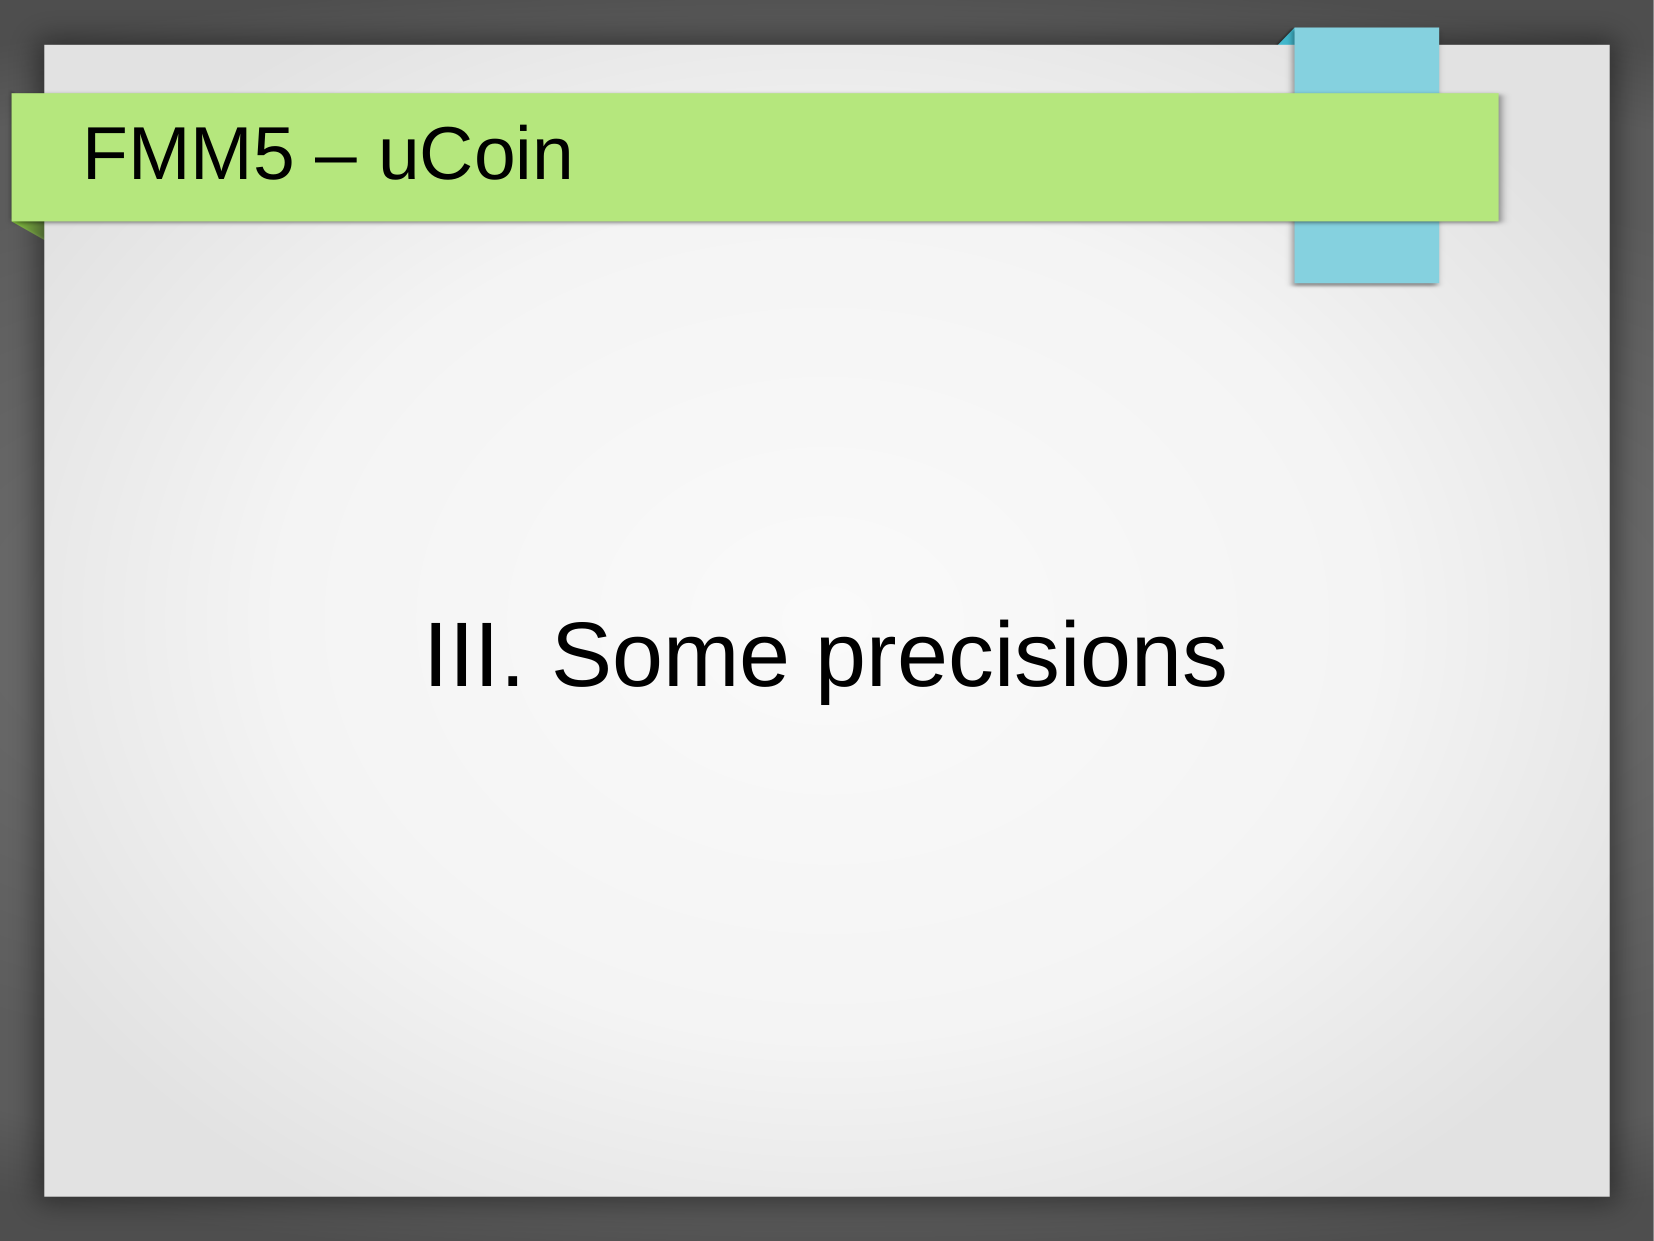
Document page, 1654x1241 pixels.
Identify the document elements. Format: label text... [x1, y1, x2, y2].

list III. Some precisions [82, 295, 1571, 1015]
title FMM5 – uCoin [82, 94, 1264, 213]
picture [0, 0, 1654, 1241]
